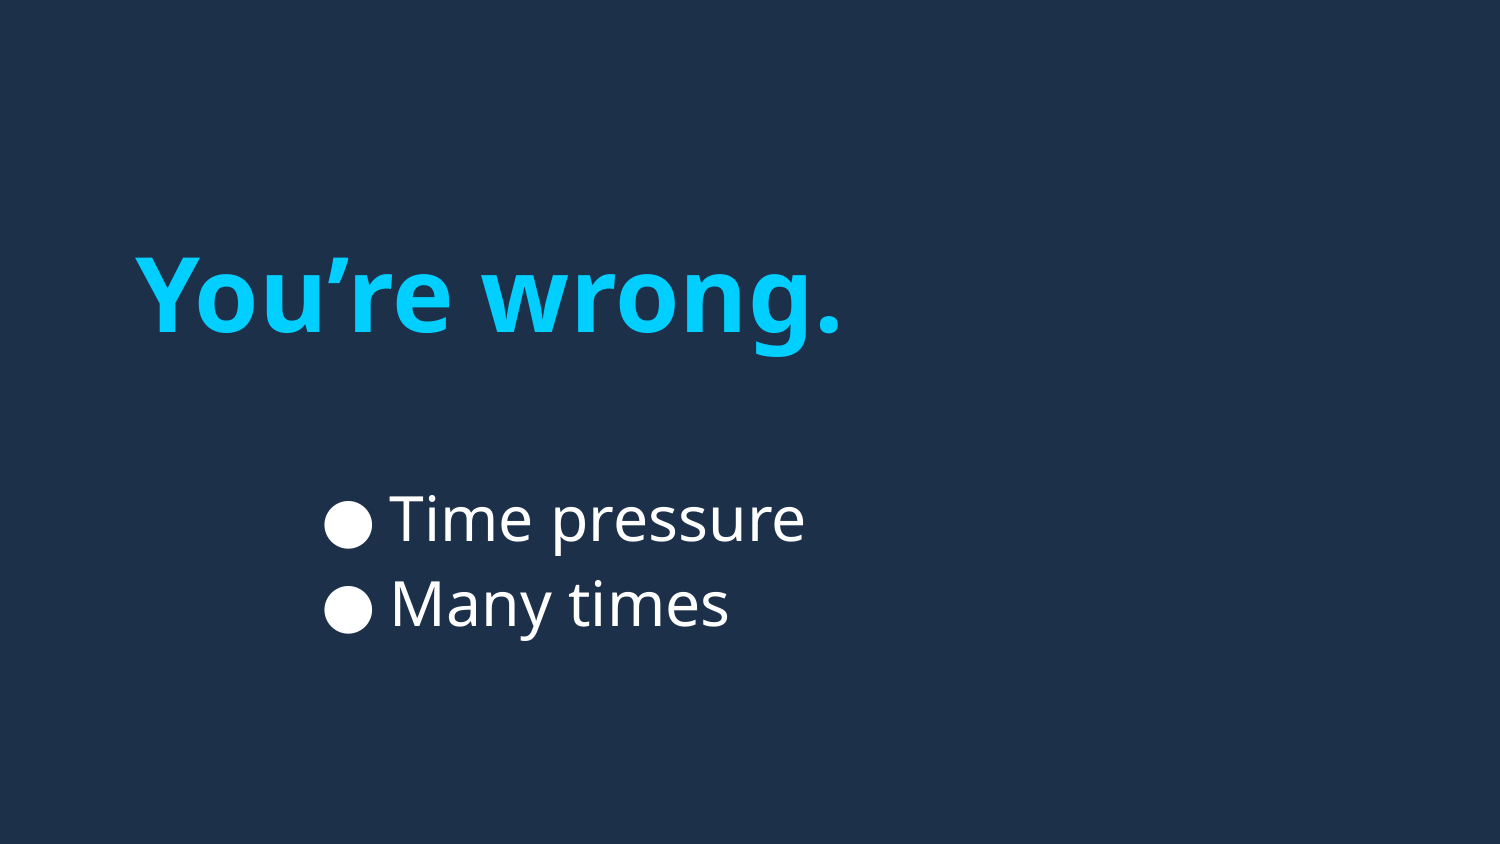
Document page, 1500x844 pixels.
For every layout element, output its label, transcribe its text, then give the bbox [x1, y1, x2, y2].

text_box You’re wrong. [135, 167, 1238, 417]
text_box Time pressure Many times [300, 382, 916, 713]
